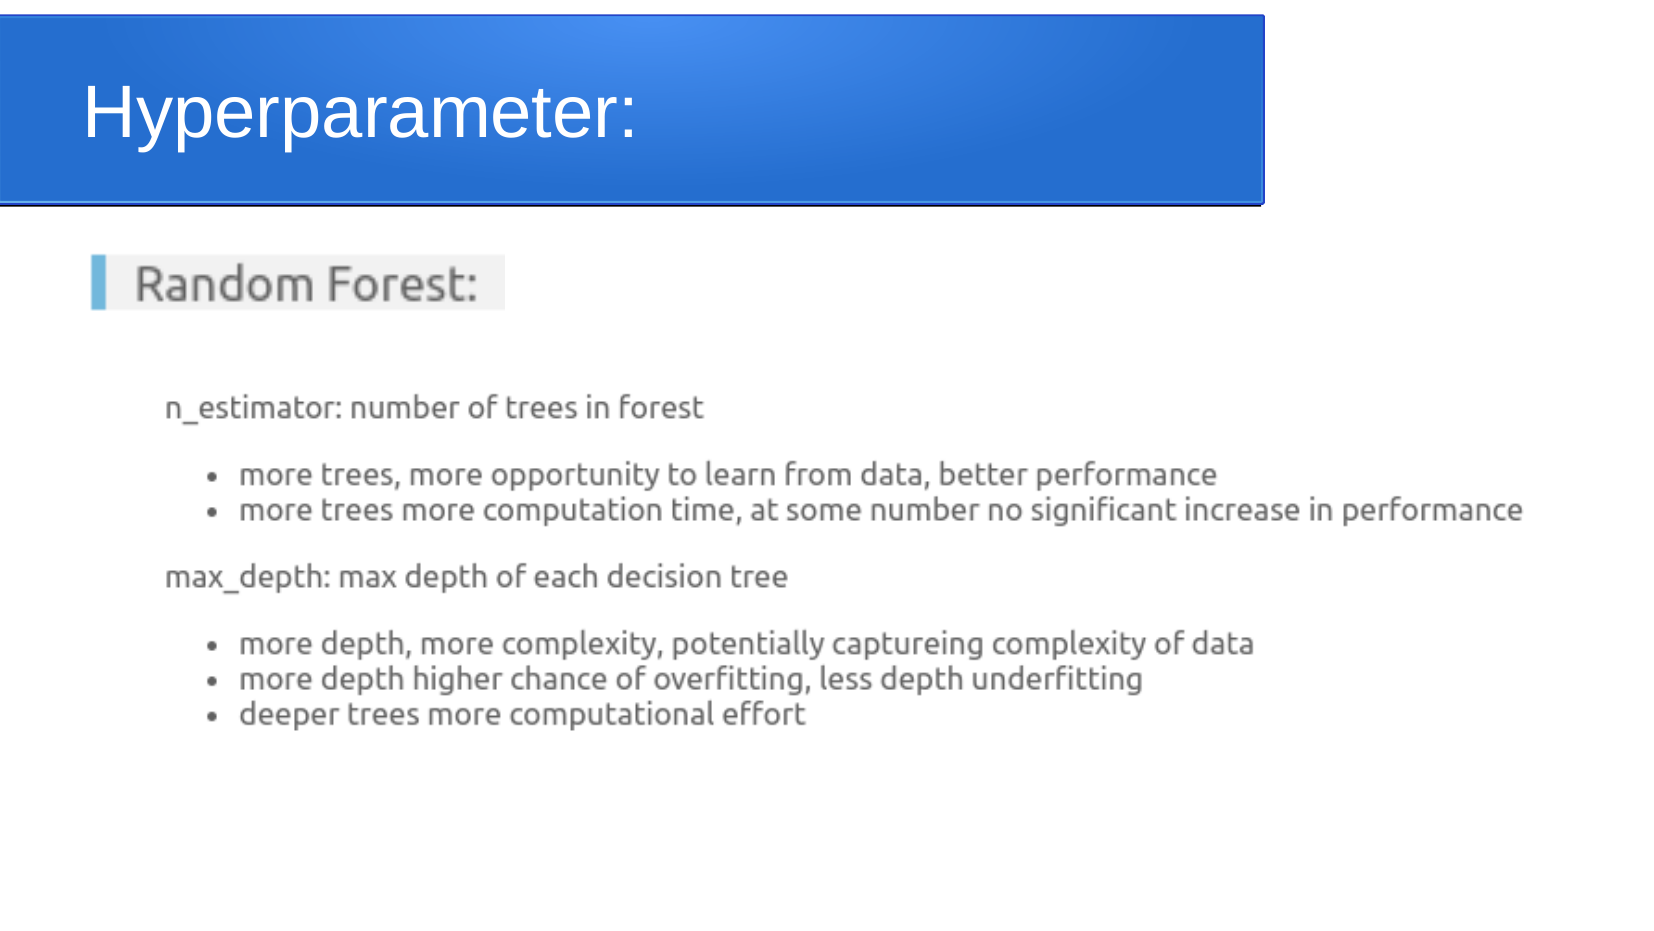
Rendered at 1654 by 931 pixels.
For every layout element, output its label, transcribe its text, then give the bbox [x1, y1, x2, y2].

picture [141, 389, 1574, 768]
picture [35, 247, 505, 331]
title Hyperparameter: [82, 35, 1235, 189]
